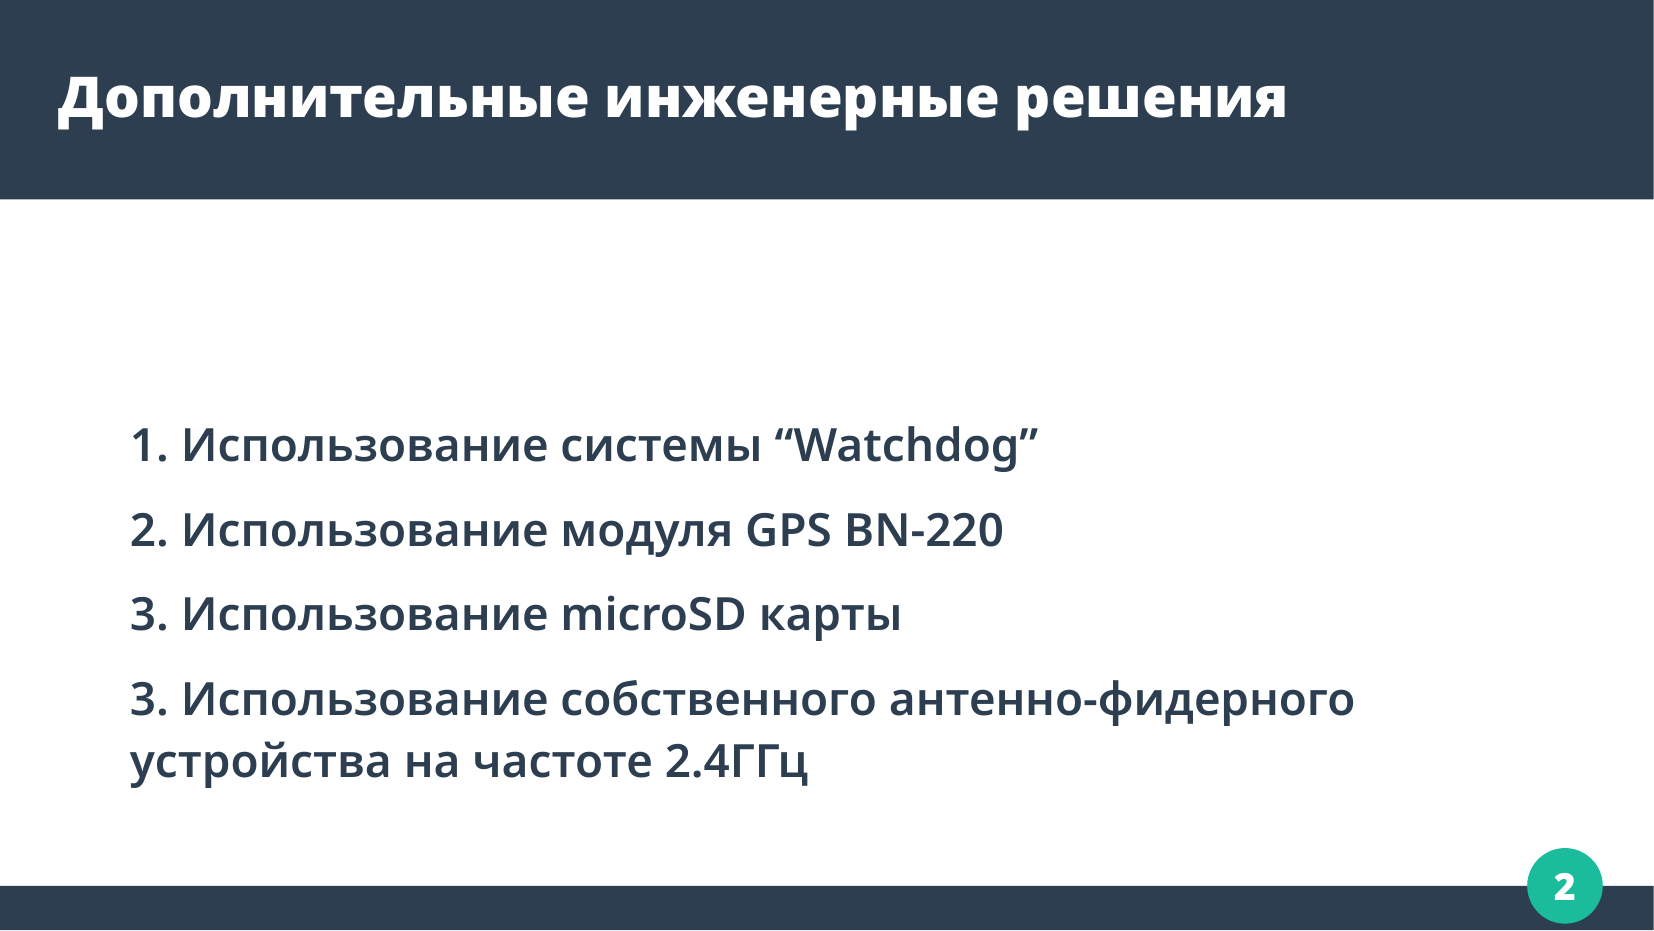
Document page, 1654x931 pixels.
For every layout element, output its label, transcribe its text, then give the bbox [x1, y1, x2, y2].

title Дополнительные инженерные решения [59, 37, 1595, 156]
list 1. Использование системы “Watchdog” 2. Использование модуля GPS BN-220 3. Использование microSD карты 3. Использование собственного антенно-фидерного устройства на частоте 2.4ГГц [59, 243, 1595, 864]
